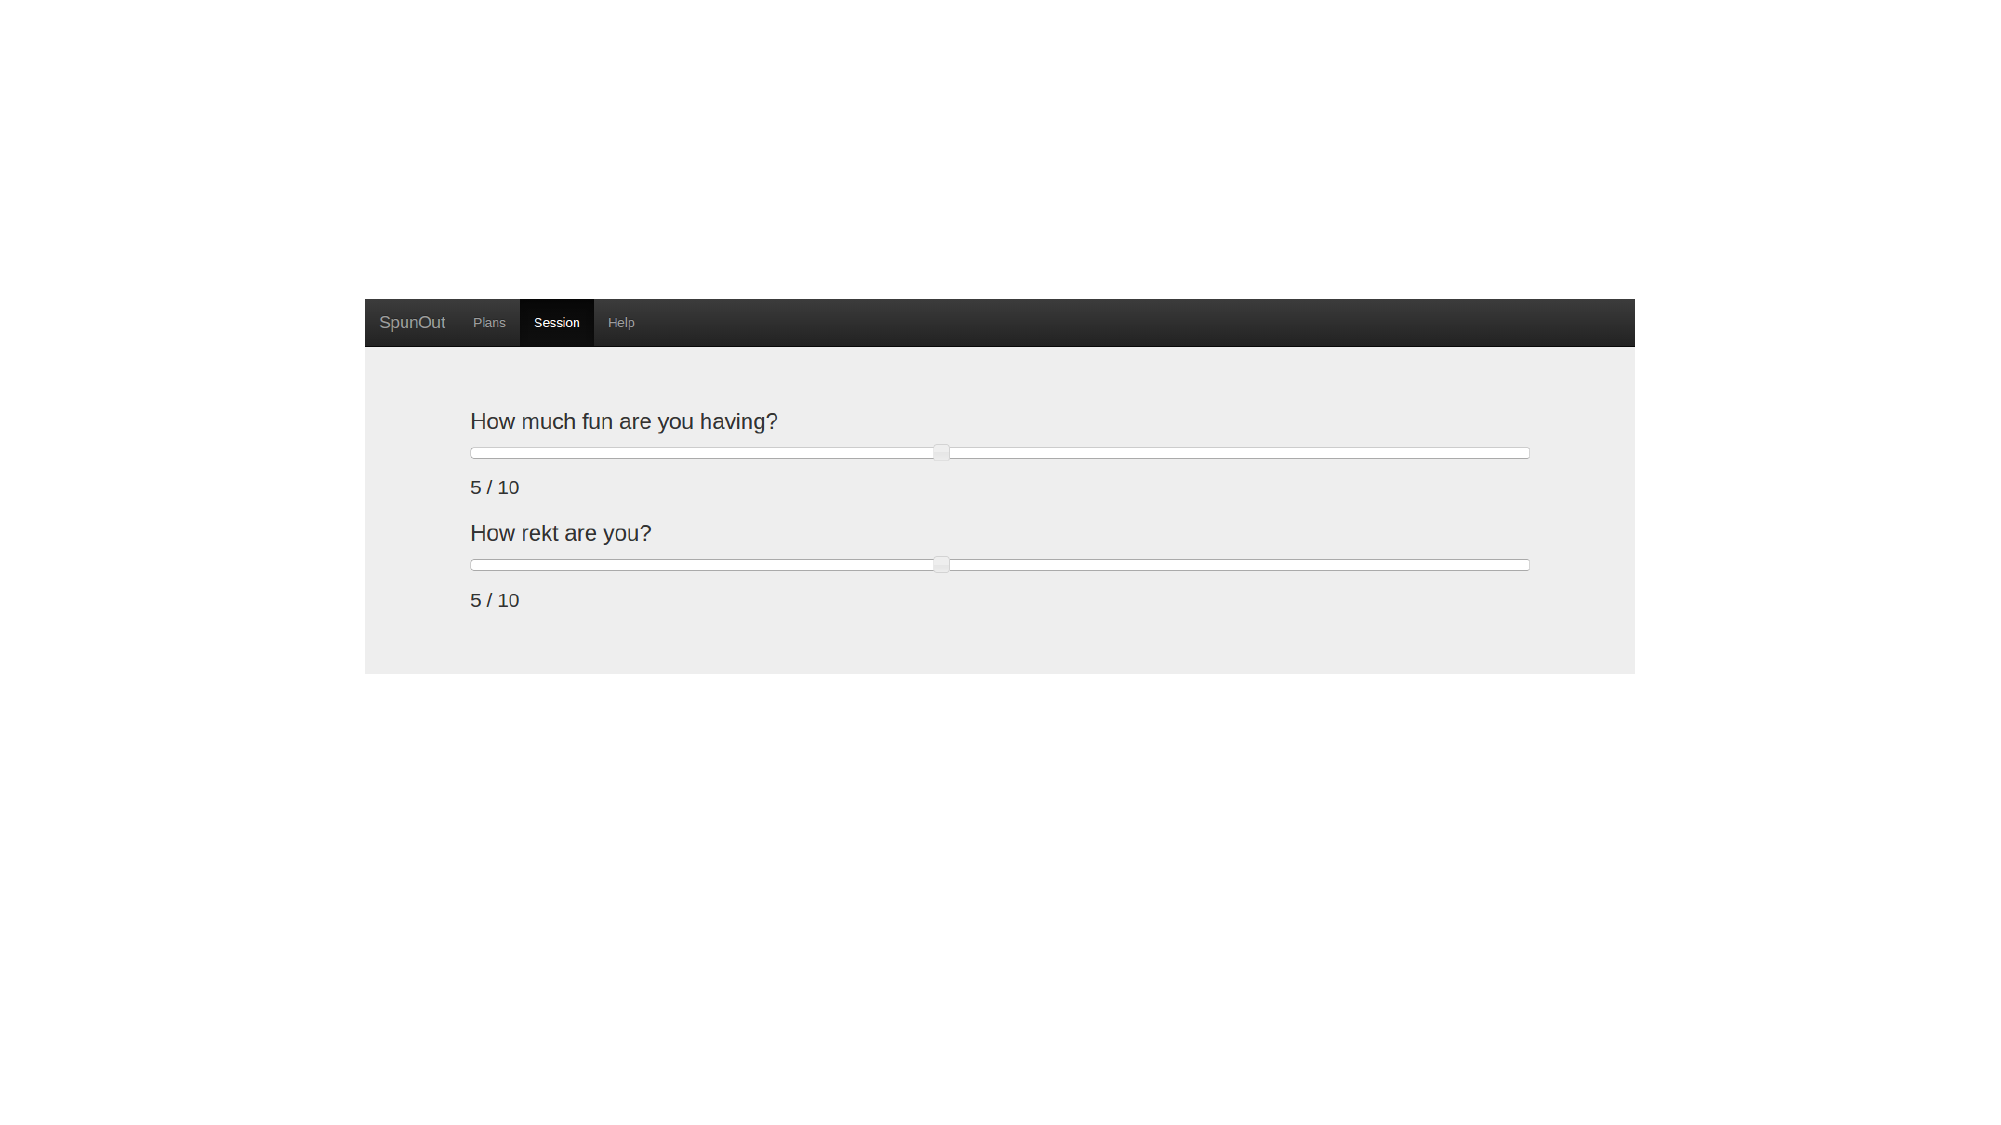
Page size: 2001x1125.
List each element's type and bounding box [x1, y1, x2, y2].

picture [365, 299, 1635, 1014]
